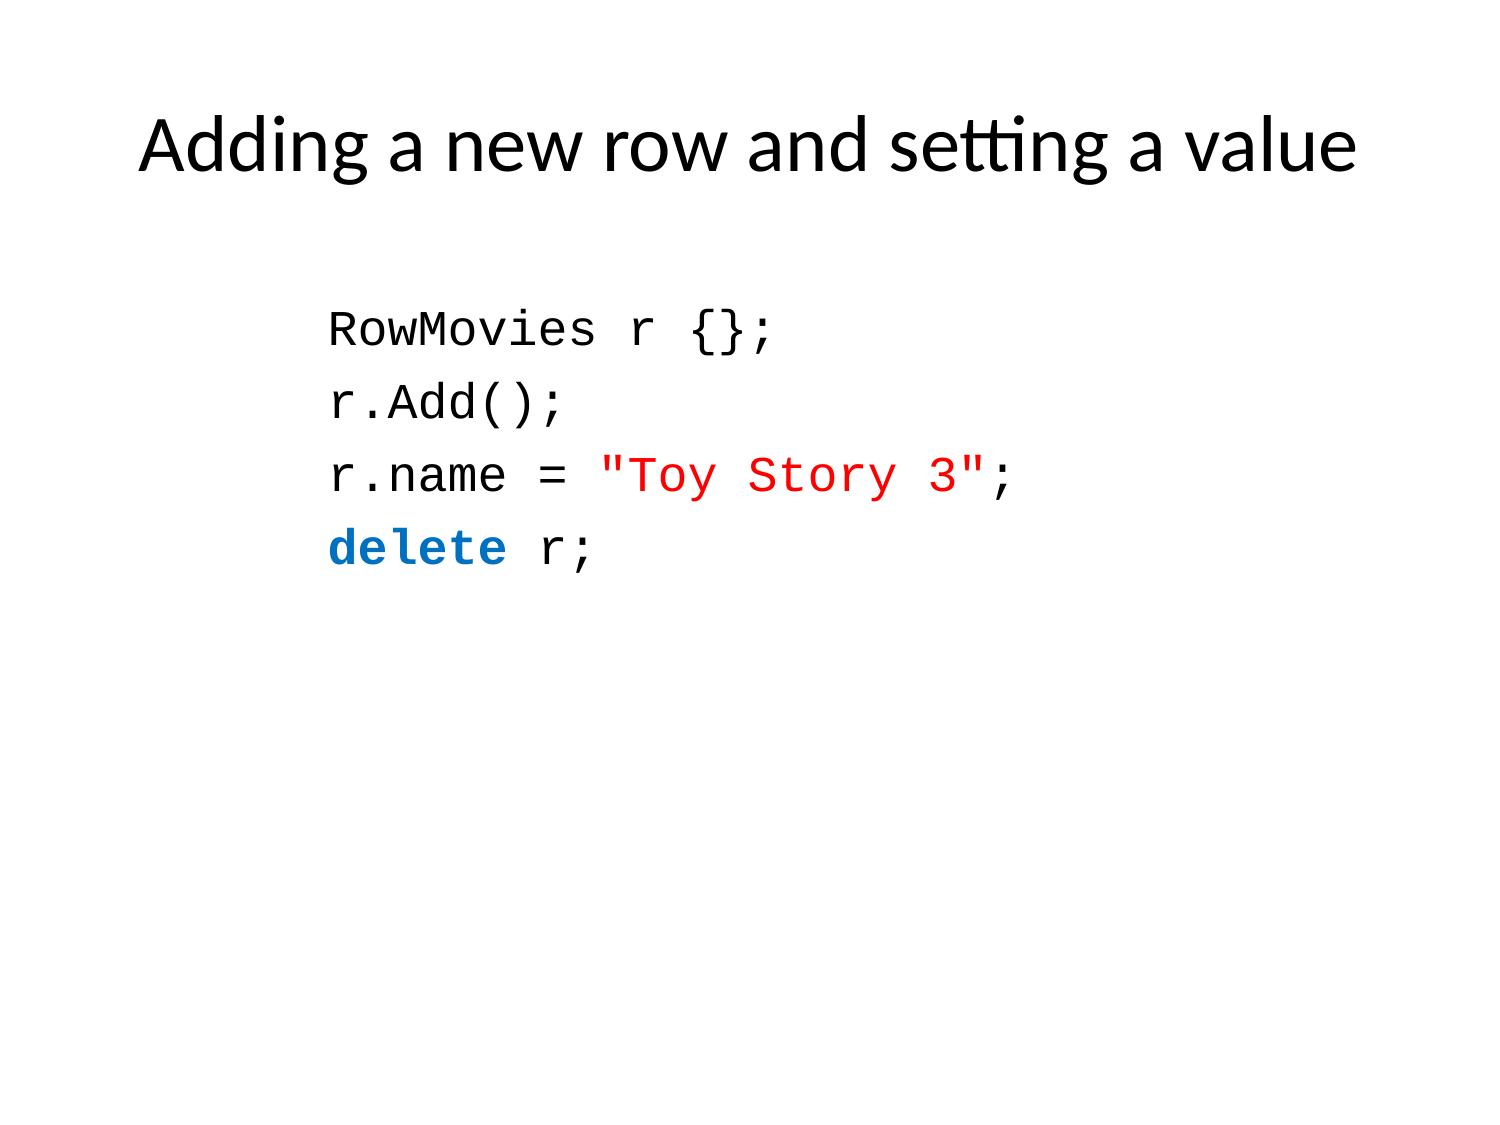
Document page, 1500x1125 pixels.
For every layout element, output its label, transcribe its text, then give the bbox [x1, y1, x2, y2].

title Adding a new row and setting a value [75, 45, 1425, 233]
list RowMovies r {}; r.Add(); r.name = "Toy Story 3"; delete r; [312, 287, 1163, 600]
